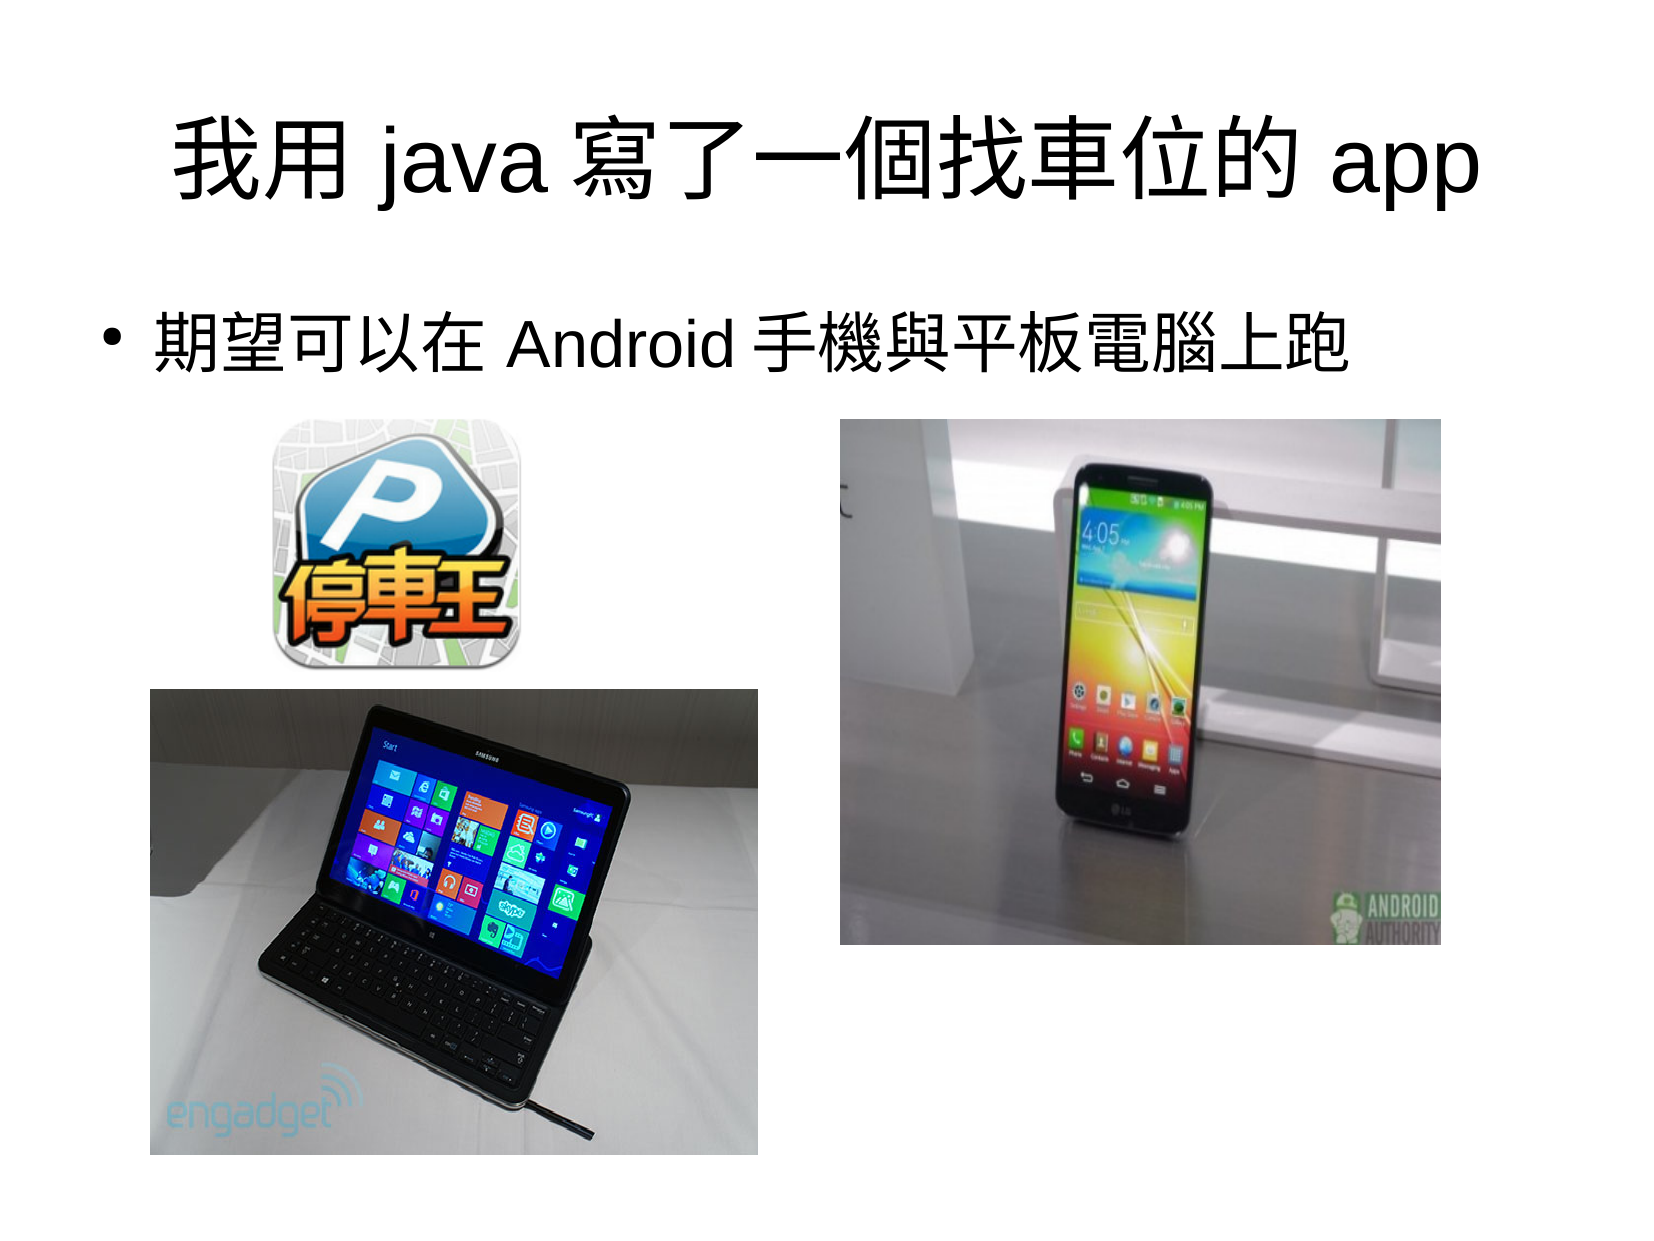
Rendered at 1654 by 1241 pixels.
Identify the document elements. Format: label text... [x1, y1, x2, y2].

title 我用java寫了一個找車位的app [82, 49, 1571, 257]
picture [240, 407, 540, 676]
picture [150, 689, 758, 1156]
list 期望可以在Android手機與平板電腦上跑 [82, 290, 1538, 1010]
picture [840, 419, 1441, 946]
